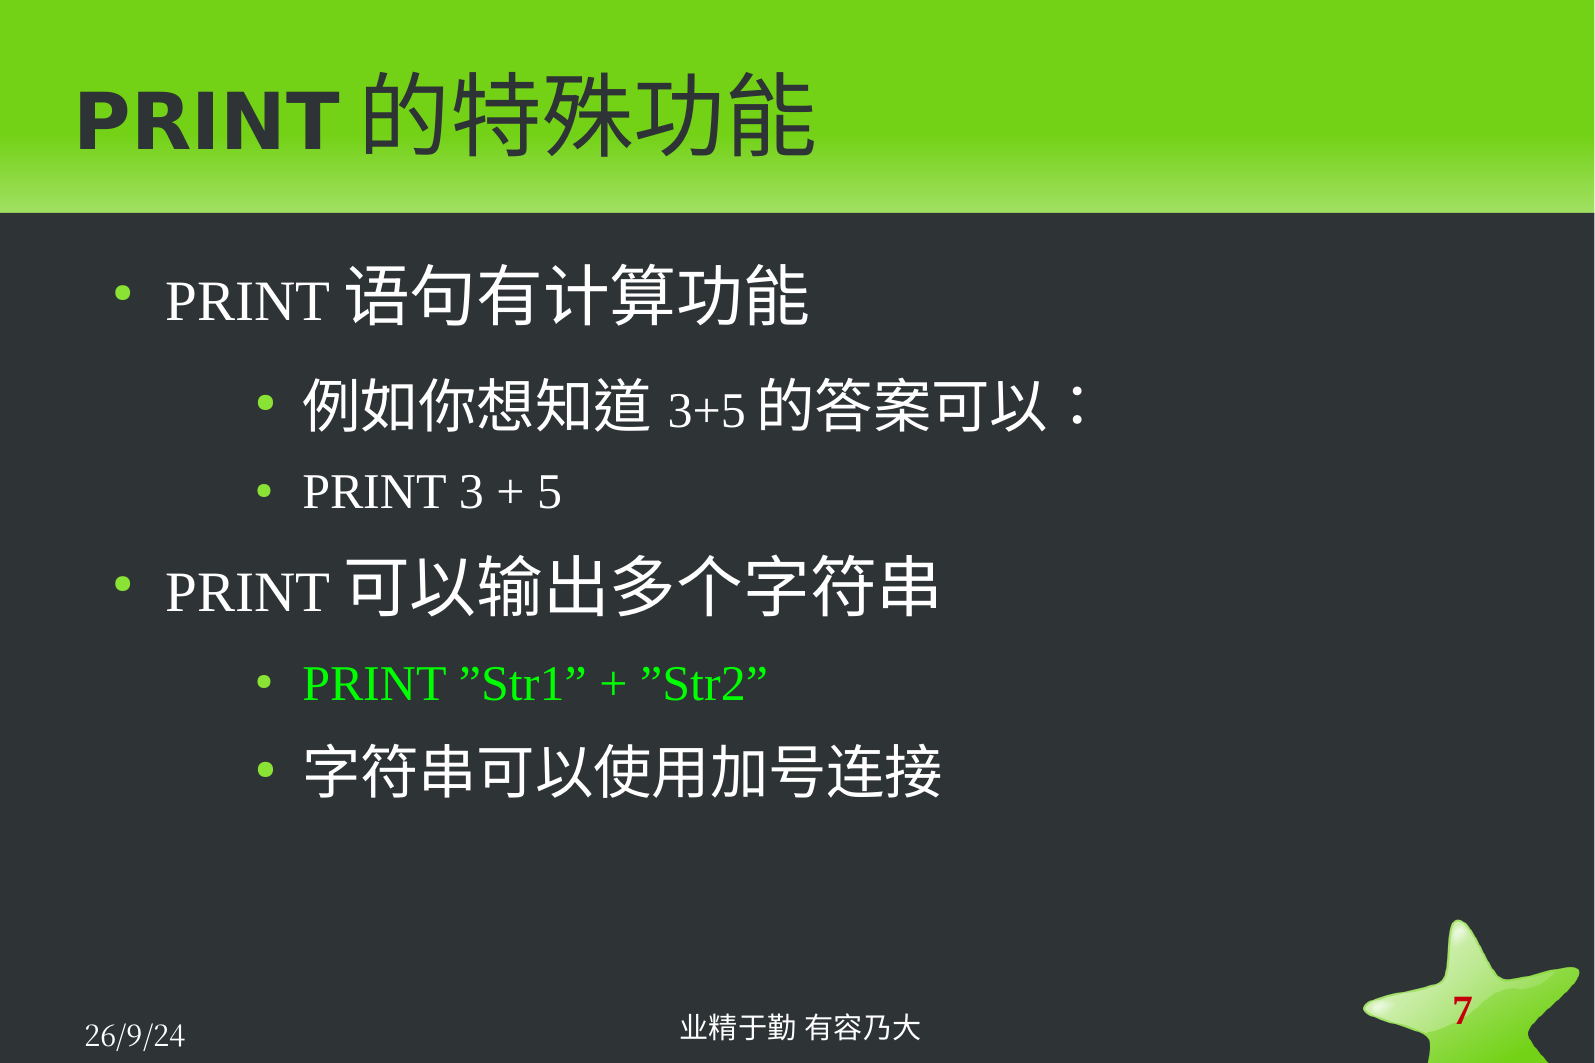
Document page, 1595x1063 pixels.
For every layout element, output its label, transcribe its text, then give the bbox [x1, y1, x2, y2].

title PRINT的特殊功能 [74, 25, 1510, 203]
picture [0, 0, 1595, 1063]
list PRINT语句有计算功能 例如你想知道3+5的答案可以： PRINT 3 + 5 PRINT可以输出多个字符串 PRINT ”Str1” + ”Str2” 字符串可以使用加号连接 [79, 248, 1515, 951]
